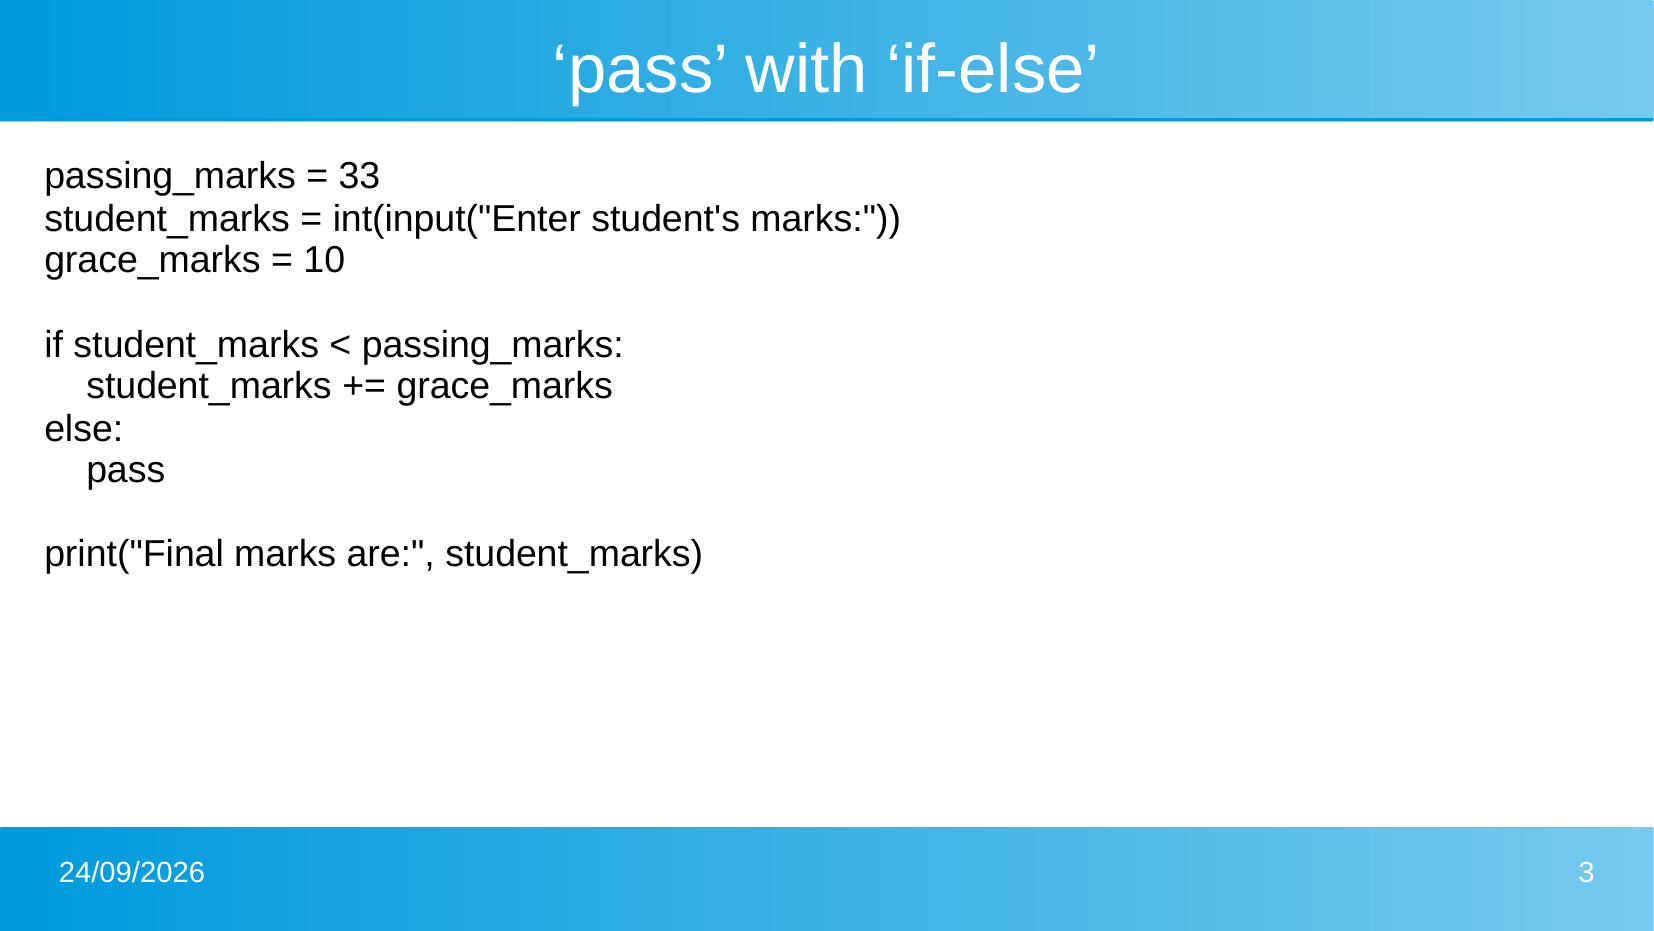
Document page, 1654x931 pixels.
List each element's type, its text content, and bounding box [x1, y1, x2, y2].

text_box passing_marks = 33 student_marks = int(input("Enter student's marks:")) grace_marks = 10 if student_marks < passing_marks: student_marks += grace_marks else: pass print("Final marks are:", student_marks) [29, 147, 1211, 625]
title ‘pass’ with ‘if-else’ [59, 29, 1595, 108]
